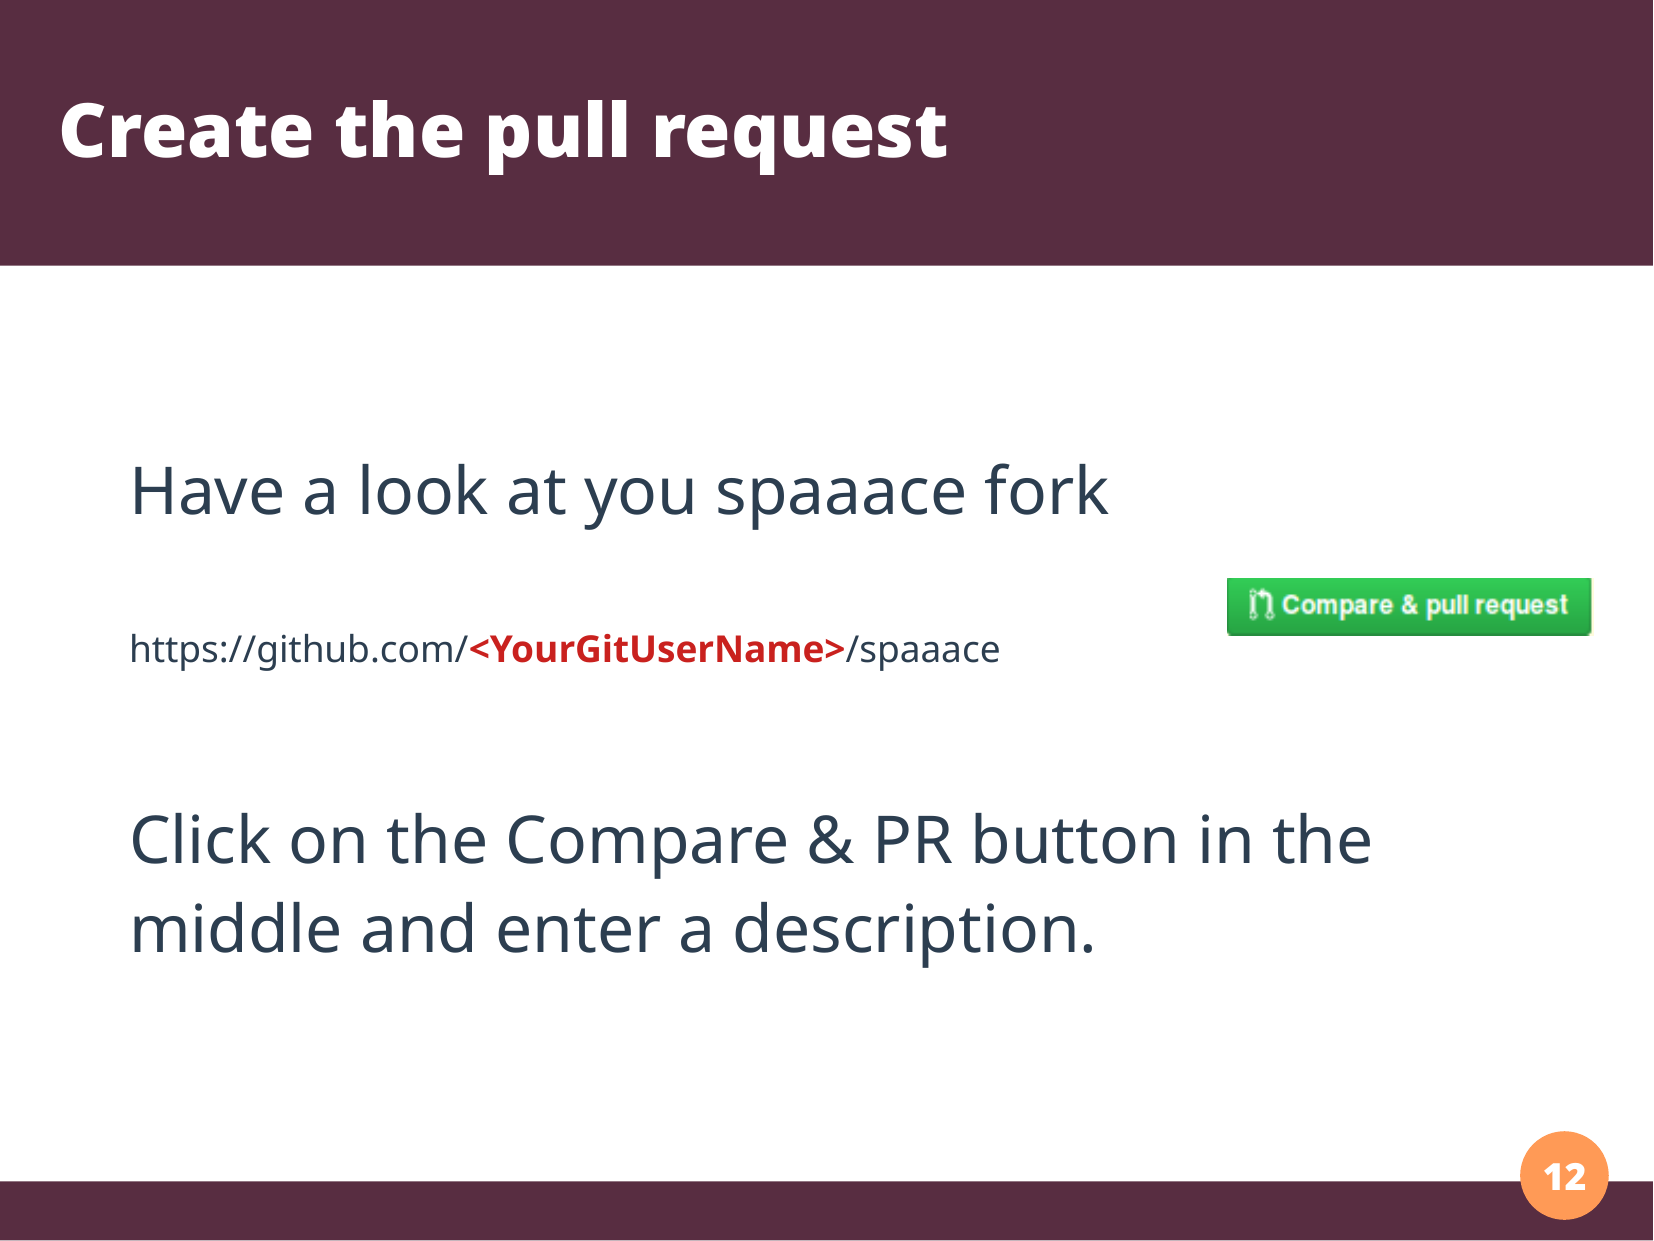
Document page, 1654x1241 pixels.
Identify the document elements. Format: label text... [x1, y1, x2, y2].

title Create the pull request [58, 49, 1594, 207]
picture [1227, 578, 1594, 636]
list Have a look at you spaaace fork https://github.com/<YourGitUserName>/spaaace Click on the Compare & PR button in the middle and enter a description. [58, 324, 1594, 1152]
